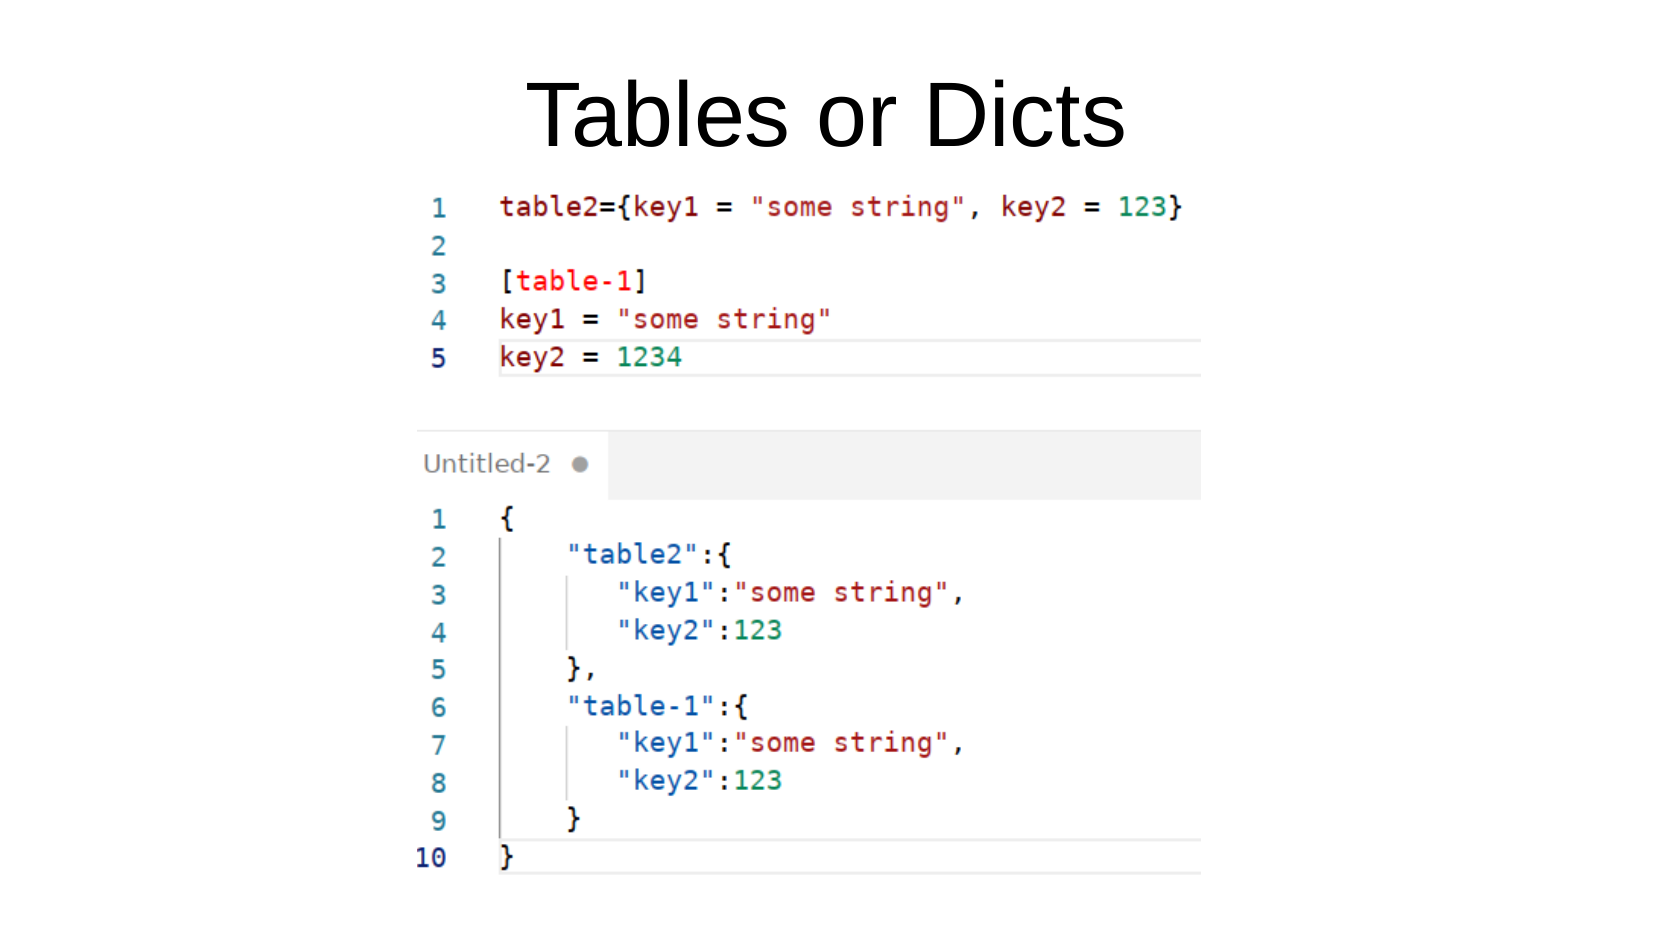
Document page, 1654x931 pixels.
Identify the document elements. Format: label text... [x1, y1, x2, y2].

title Tables or Dicts [82, 37, 1571, 193]
picture [417, 192, 1201, 878]
